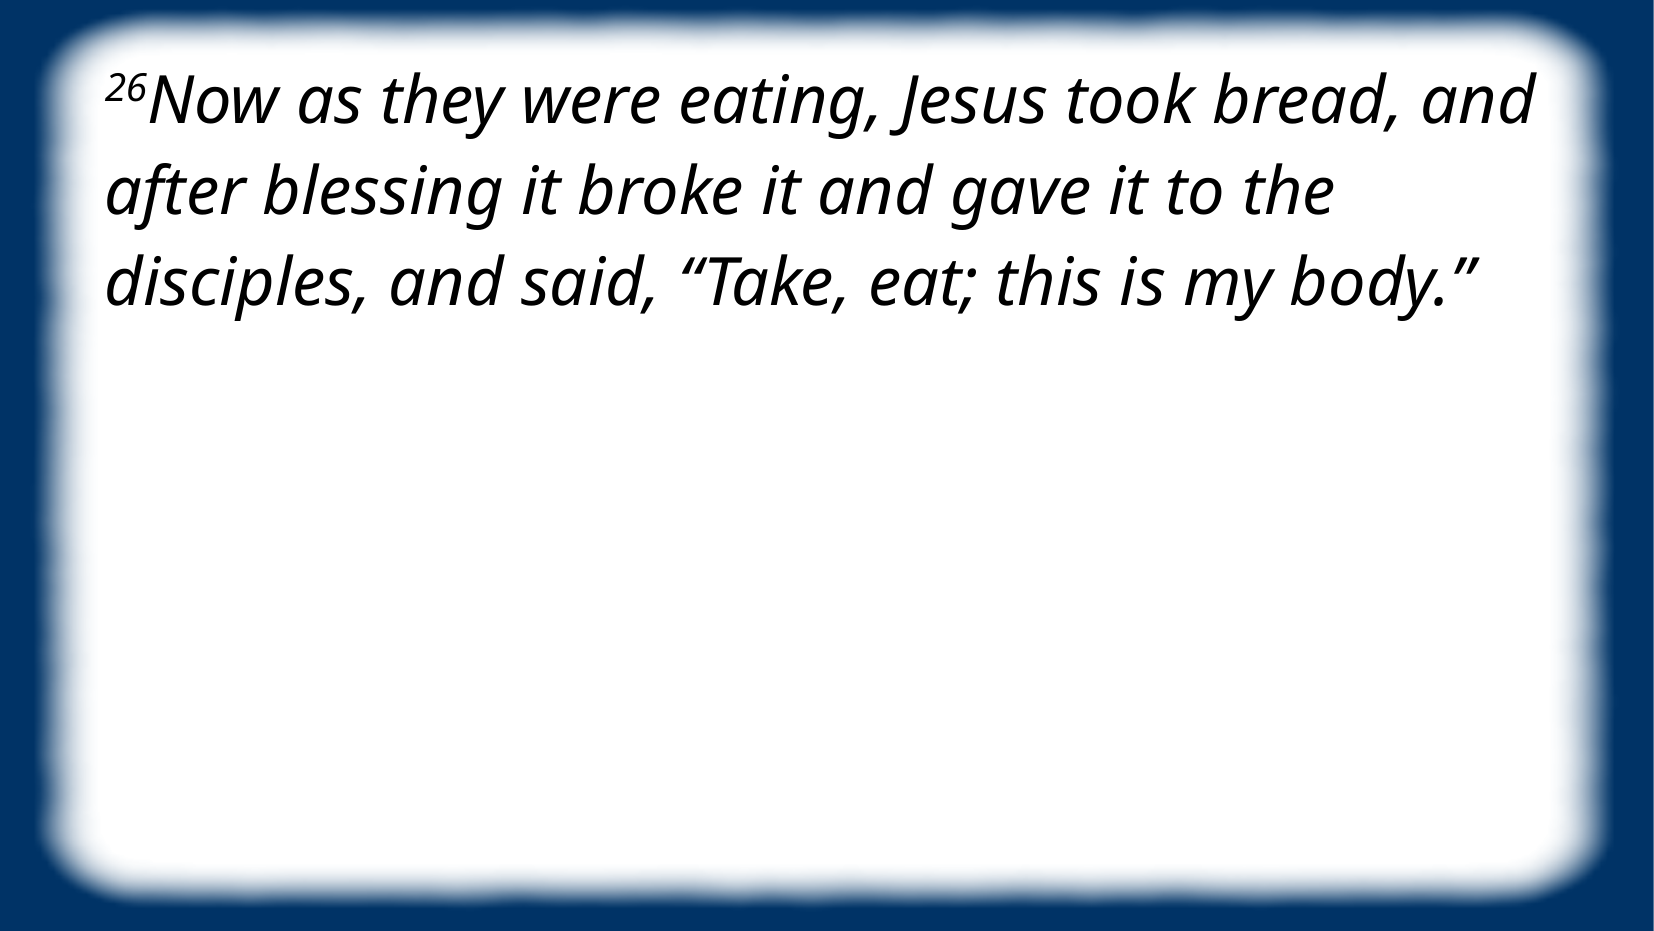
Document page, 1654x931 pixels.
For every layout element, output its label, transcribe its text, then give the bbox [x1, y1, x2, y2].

text_box 26Now as they were eating, Jesus took bread, and after blessing it broke it and gave it to the disciples, and said, “Take, eat; this is my body.” [90, 45, 1576, 327]
picture [0, 0, 1654, 931]
